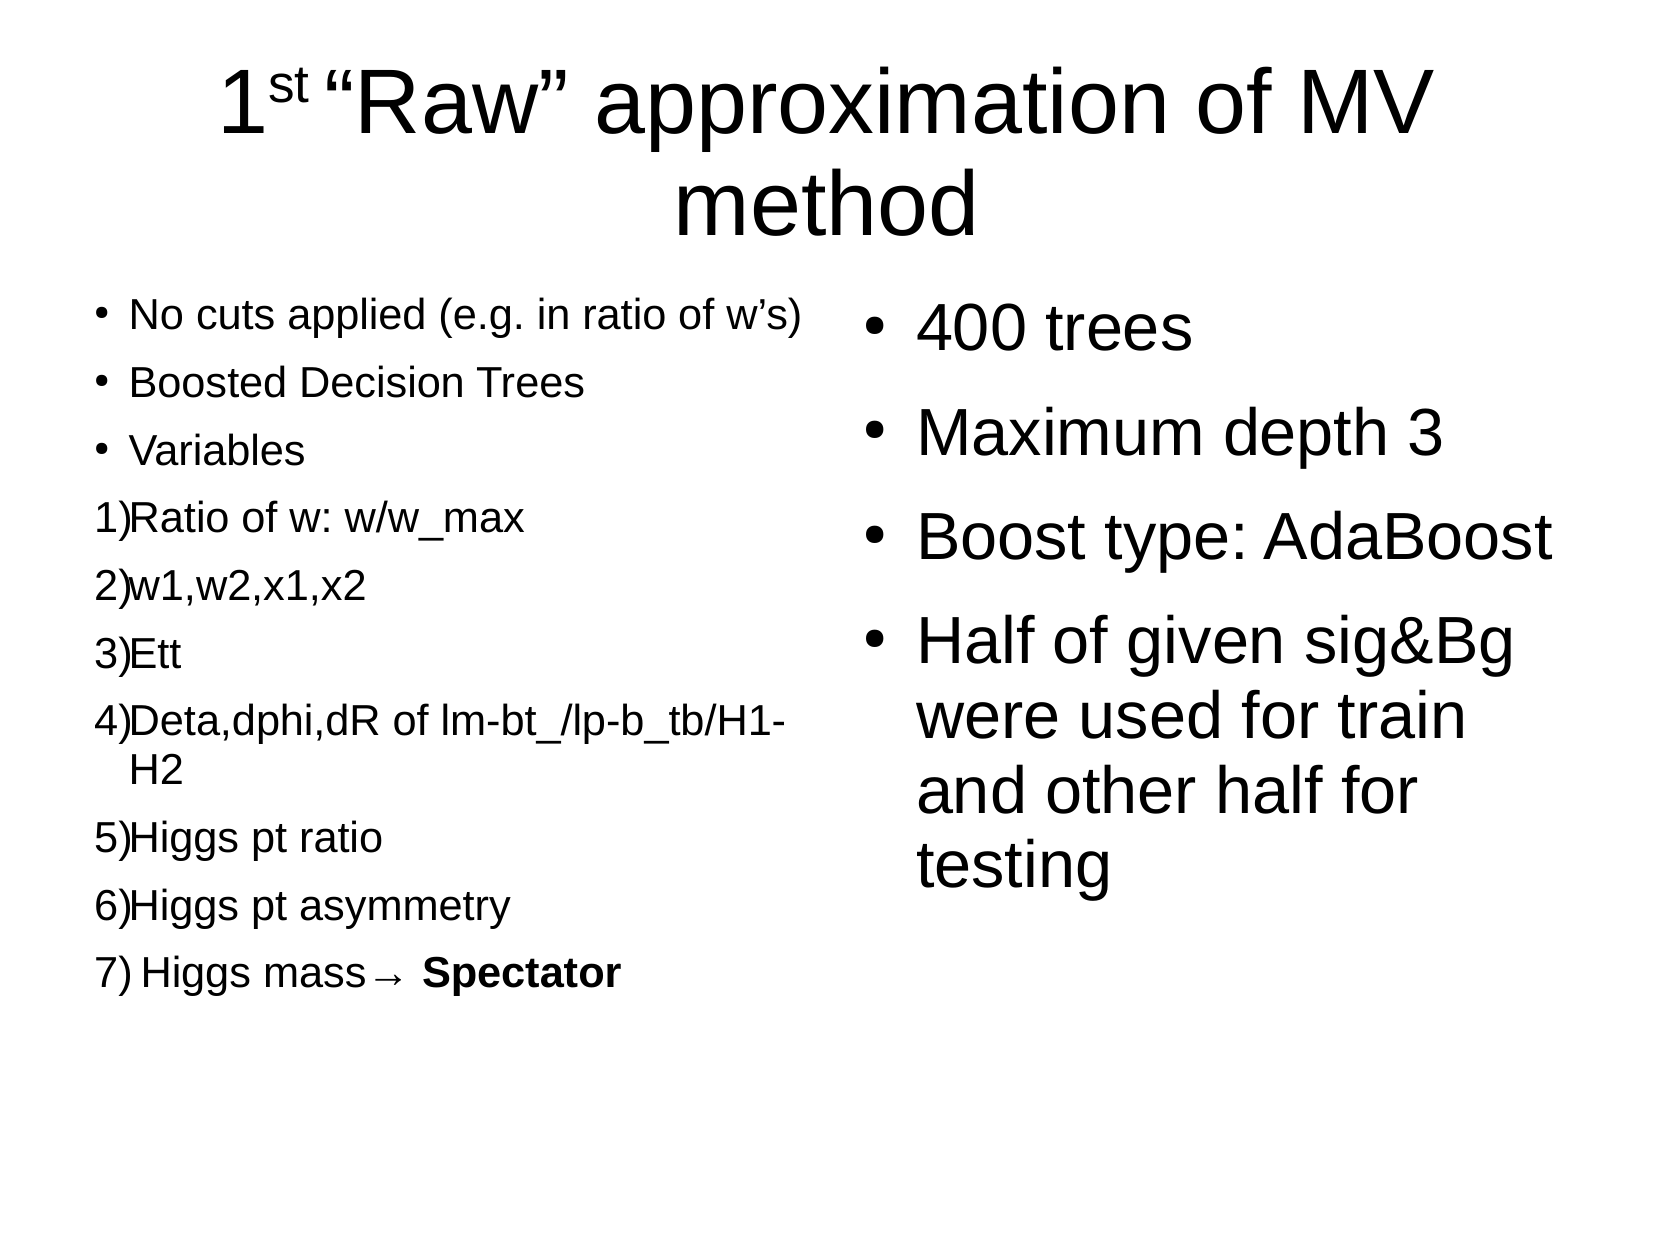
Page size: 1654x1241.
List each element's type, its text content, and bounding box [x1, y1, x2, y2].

list No cuts applied (e.g. in ratio of w’s) Boosted Decision Trees Variables Ratio of w: w/w_max w1,w2,x1,x2 Ett Deta,dphi,dR of lm-bt_/lp-b_tb/H1-H2 Higgs pt ratio Higgs pt asymmetry Higgs mass→ Spectator [82, 290, 809, 1010]
title 1st “Raw” approximation of MV method [82, 48, 1571, 258]
list 400 trees Maximum depth 3 Boost type: AdaBoost Half of given sig&Bg were used for train and other half for testing [845, 290, 1572, 1010]
